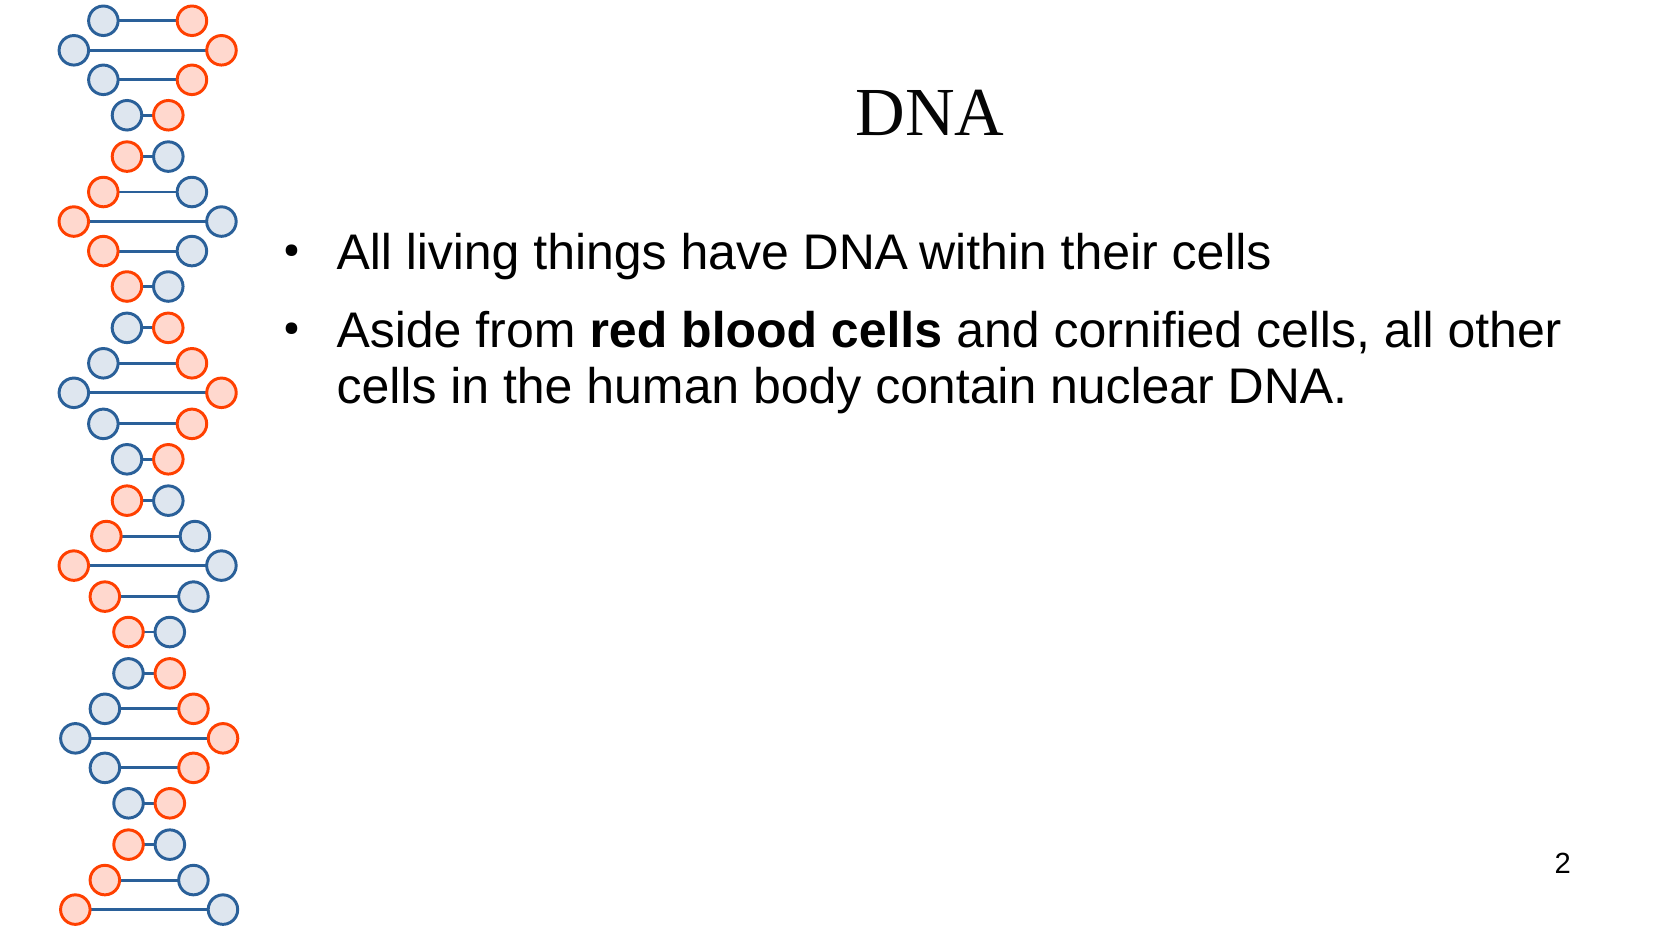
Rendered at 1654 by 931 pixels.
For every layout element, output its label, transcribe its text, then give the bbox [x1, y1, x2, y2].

title DNA [265, 35, 1595, 189]
list All living things have DNA within their cells Aside from red blood cells and cornified cells, all other cells in the human body contain nuclear DNA. [265, 224, 1595, 764]
